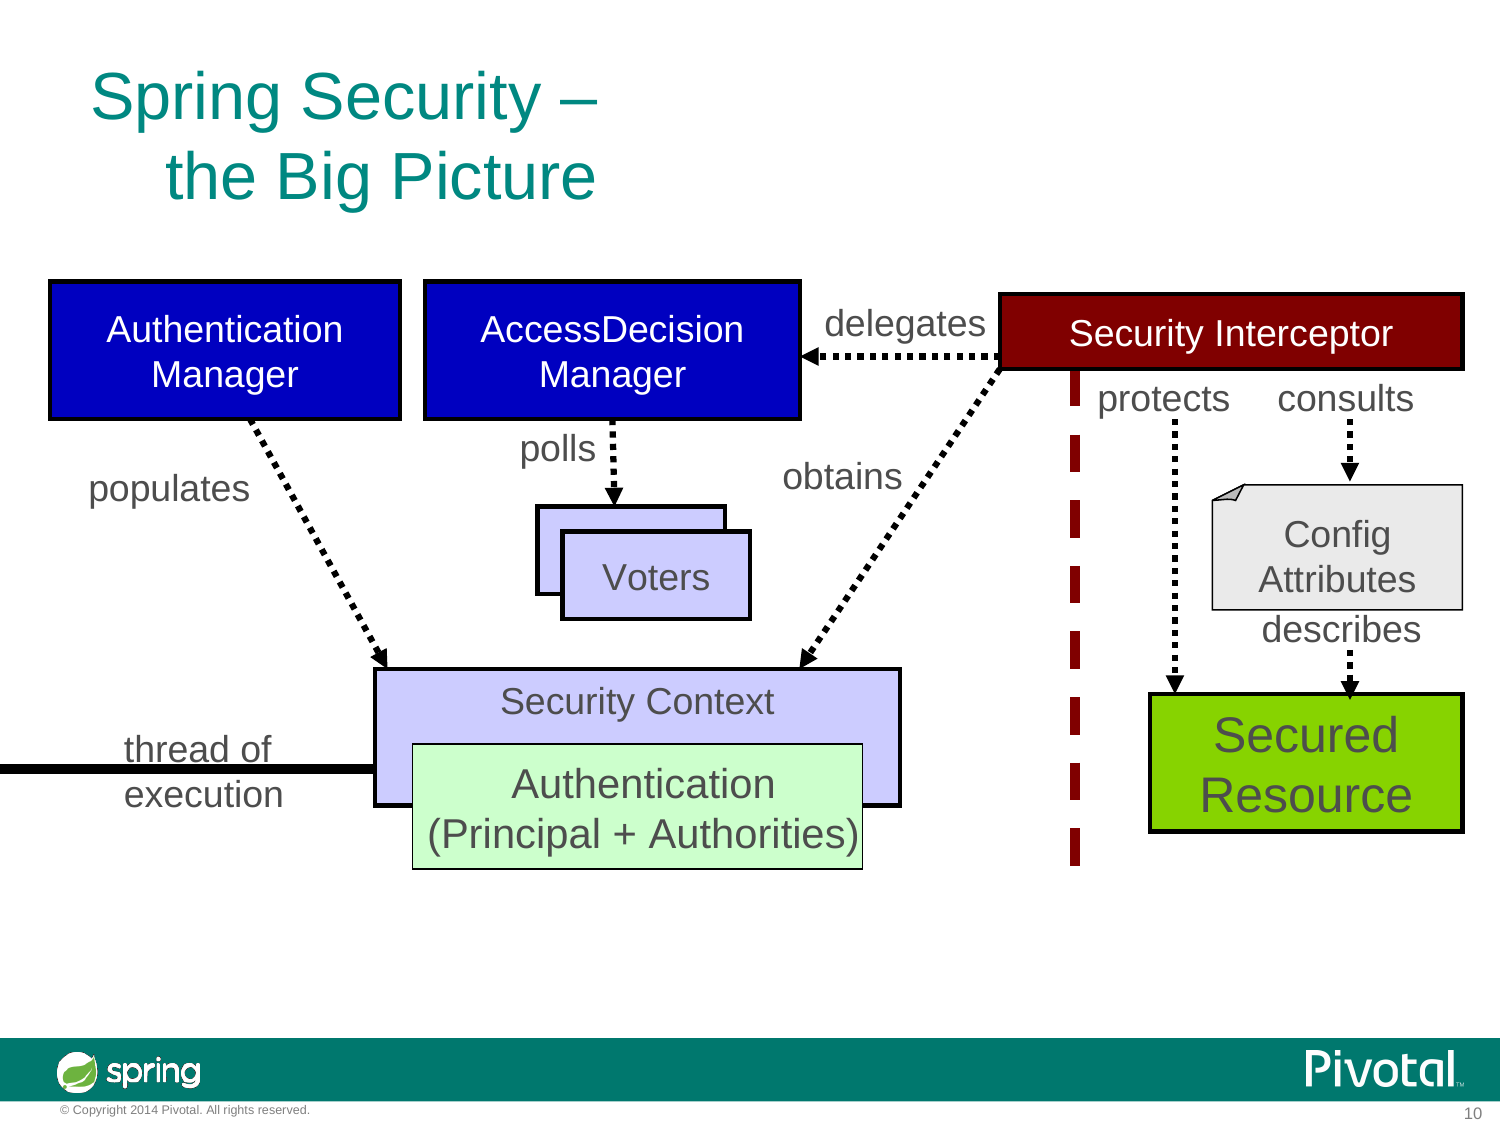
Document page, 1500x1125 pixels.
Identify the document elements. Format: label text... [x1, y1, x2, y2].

text_box obtains [767, 443, 918, 505]
text_box Voters [562, 531, 750, 619]
text_box Authentication (Principal + Authorities) [412, 743, 863, 870]
text_box [537, 506, 725, 594]
text_box AccessDecision Manager [424, 281, 800, 419]
text_box Security Context [374, 668, 900, 806]
title Spring Security – the Big Picture [75, 45, 1426, 233]
text_box Authentication Manager [49, 281, 400, 419]
text_box polls [504, 416, 612, 477]
text_box Security Interceptor [999, 293, 1463, 369]
text_box protects [1082, 369, 1246, 427]
text_box delegates [809, 291, 1002, 352]
picture [32, 1041, 210, 1103]
text_box describes [1246, 597, 1437, 658]
text_box Config Attributes [1212, 484, 1463, 610]
picture [1306, 1050, 1464, 1087]
text_box Secured Resource [1149, 694, 1463, 832]
text_box populates [73, 456, 266, 517]
text_box thread of execution [109, 717, 299, 823]
text_box consults [1262, 369, 1430, 427]
